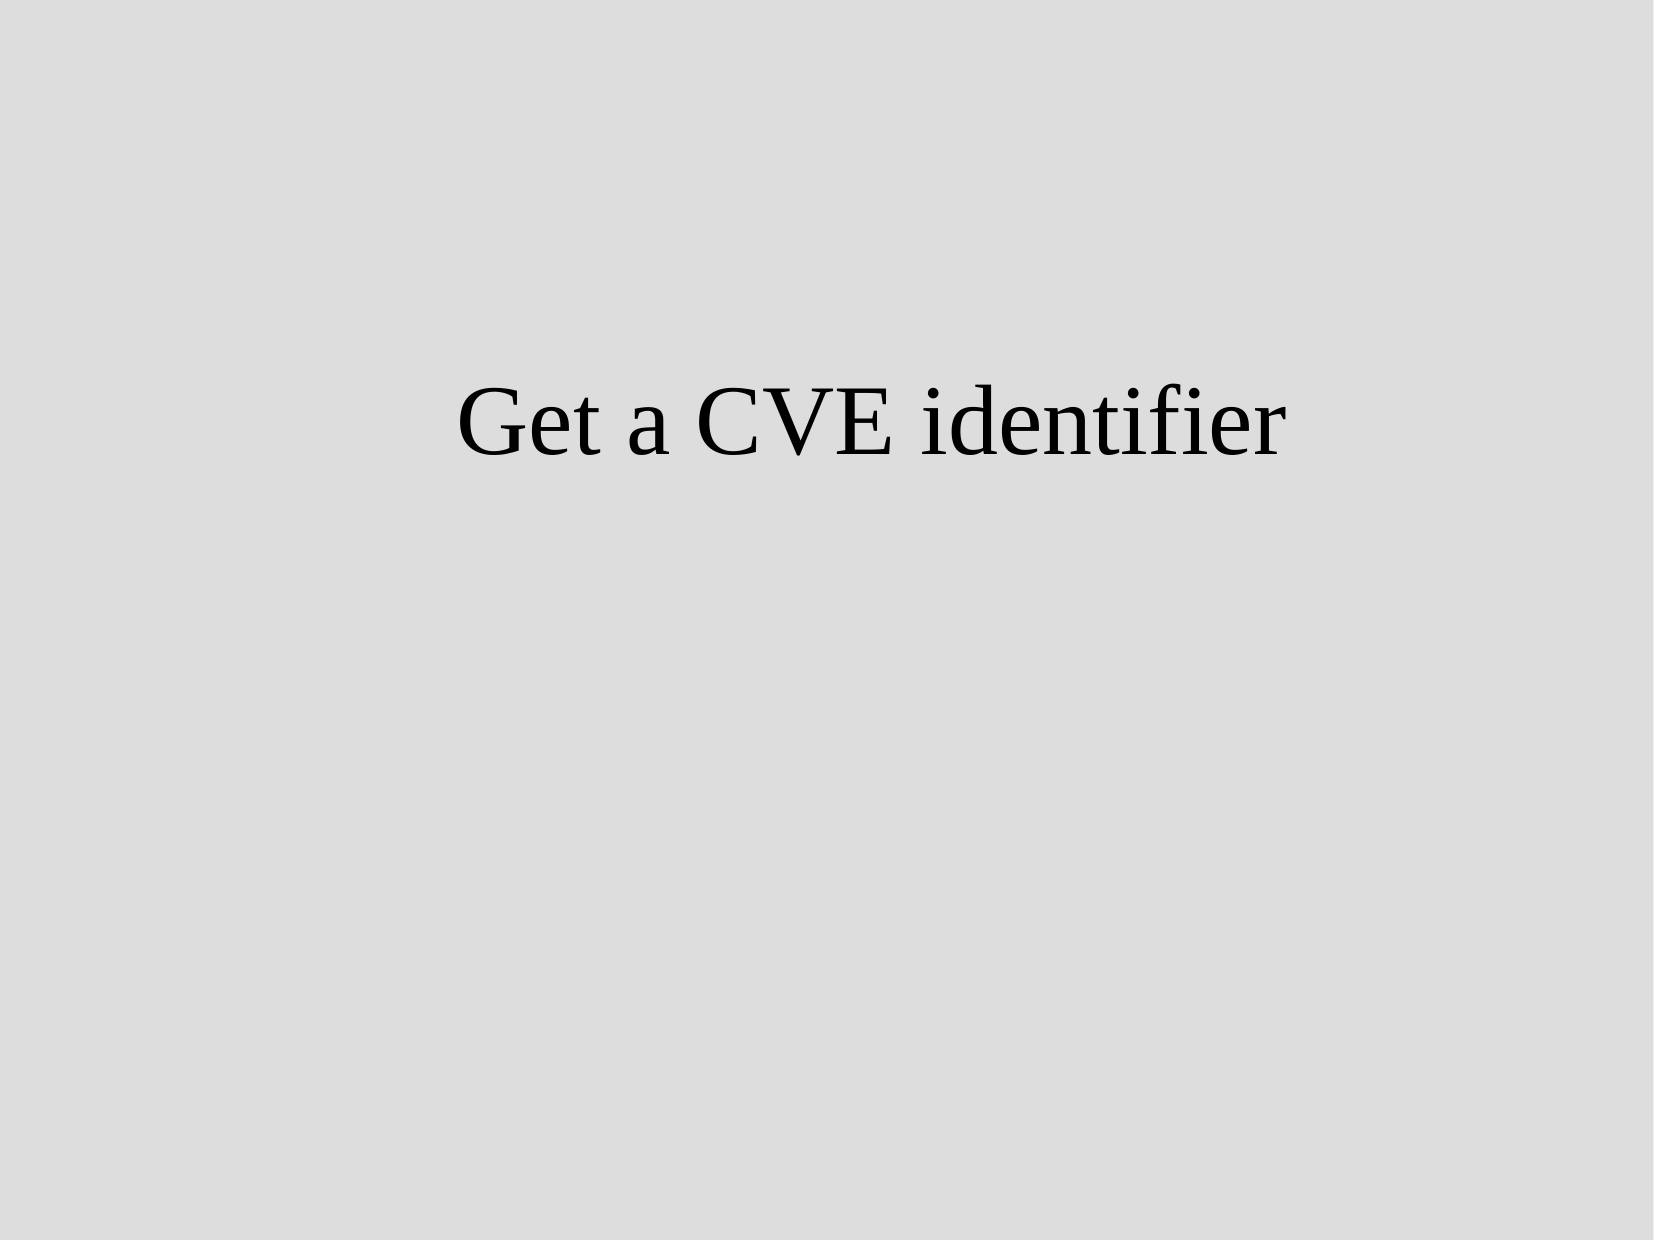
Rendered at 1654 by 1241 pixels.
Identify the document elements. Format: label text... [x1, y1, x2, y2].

subtitle [82, 49, 1571, 1010]
text_box Get a CVE identifier [271, 357, 1473, 484]
